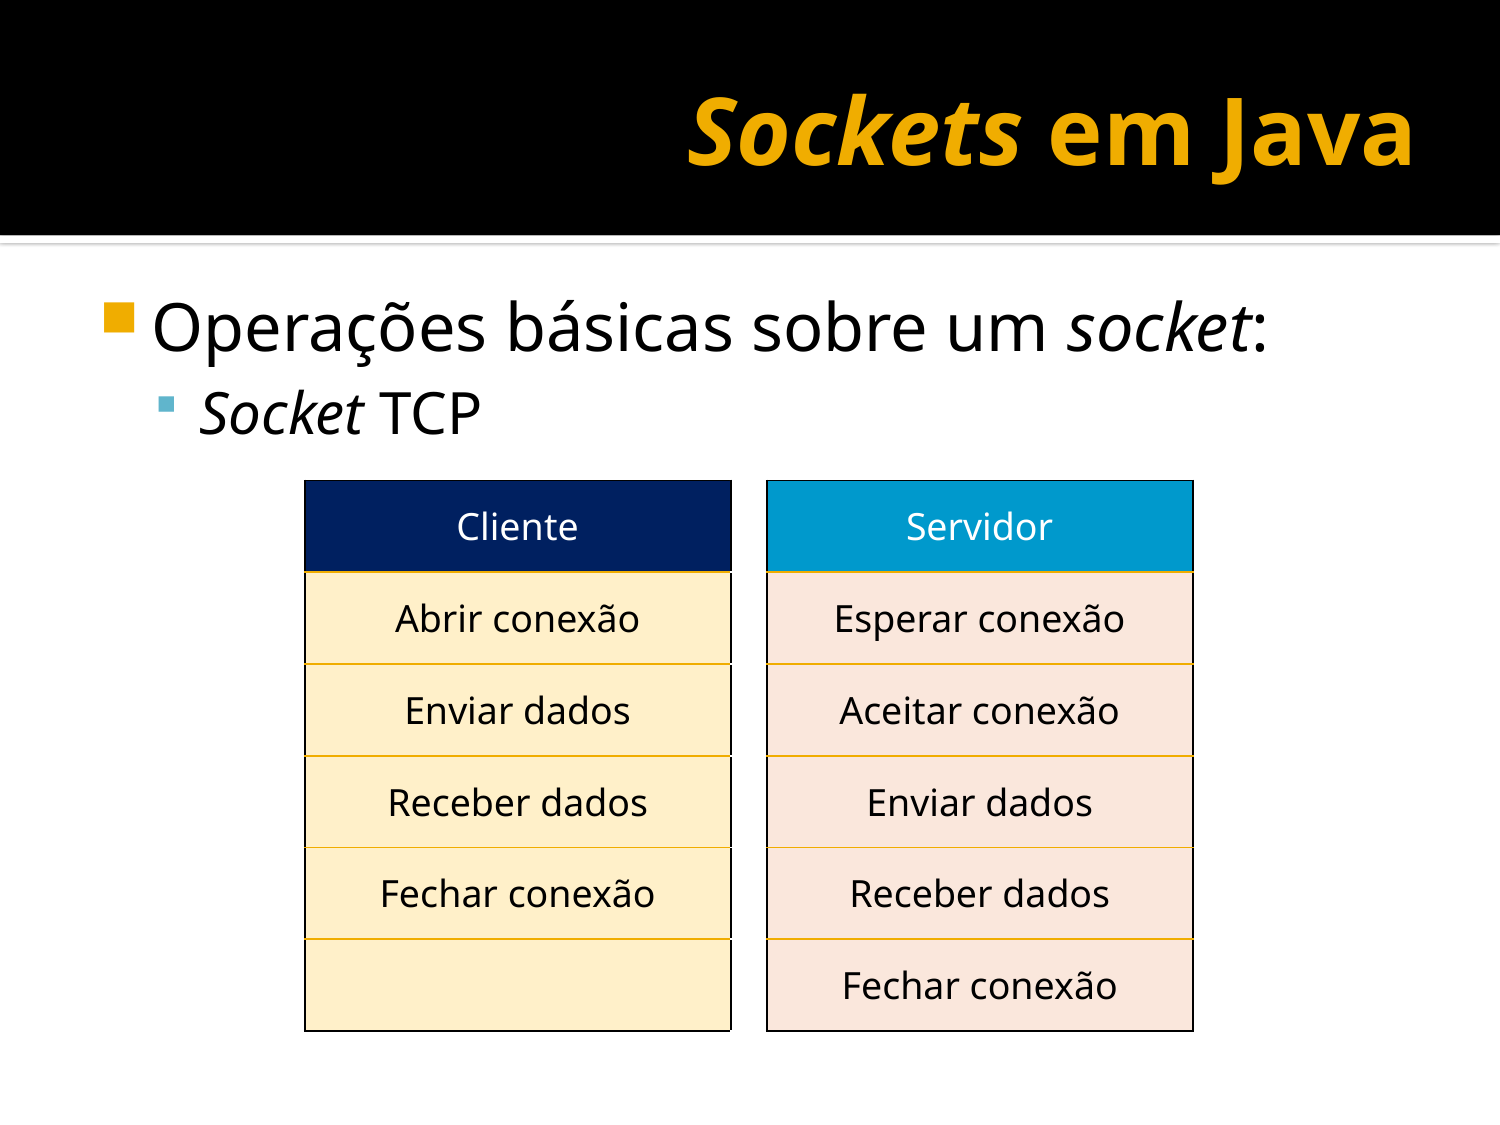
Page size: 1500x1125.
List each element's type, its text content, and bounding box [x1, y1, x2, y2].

table_cell [732, 757, 766, 847]
table_header Cliente [306, 481, 730, 571]
table_cell [732, 940, 766, 1030]
title Sockets em Java [75, 25, 1425, 231]
table_cell [732, 848, 766, 938]
table_cell [732, 665, 766, 755]
table_cell Abrir conexão [306, 573, 730, 663]
table_cell [306, 940, 730, 1030]
table_cell Aceitar conexão [768, 665, 1192, 755]
table_cell Fechar conexão [306, 848, 730, 938]
table_cell Fechar conexão [768, 940, 1192, 1030]
list Operações básicas sobre um socket: Socket TCP [70, 269, 1421, 1012]
table_cell Esperar conexão [768, 573, 1192, 663]
table_cell Receber dados [306, 757, 730, 847]
table_cell Enviar dados [306, 665, 730, 755]
table_header Servidor [768, 481, 1192, 571]
table_cell [732, 573, 766, 663]
table_cell Receber dados [768, 848, 1192, 938]
table_header [732, 481, 766, 571]
table_cell Enviar dados [768, 757, 1192, 847]
